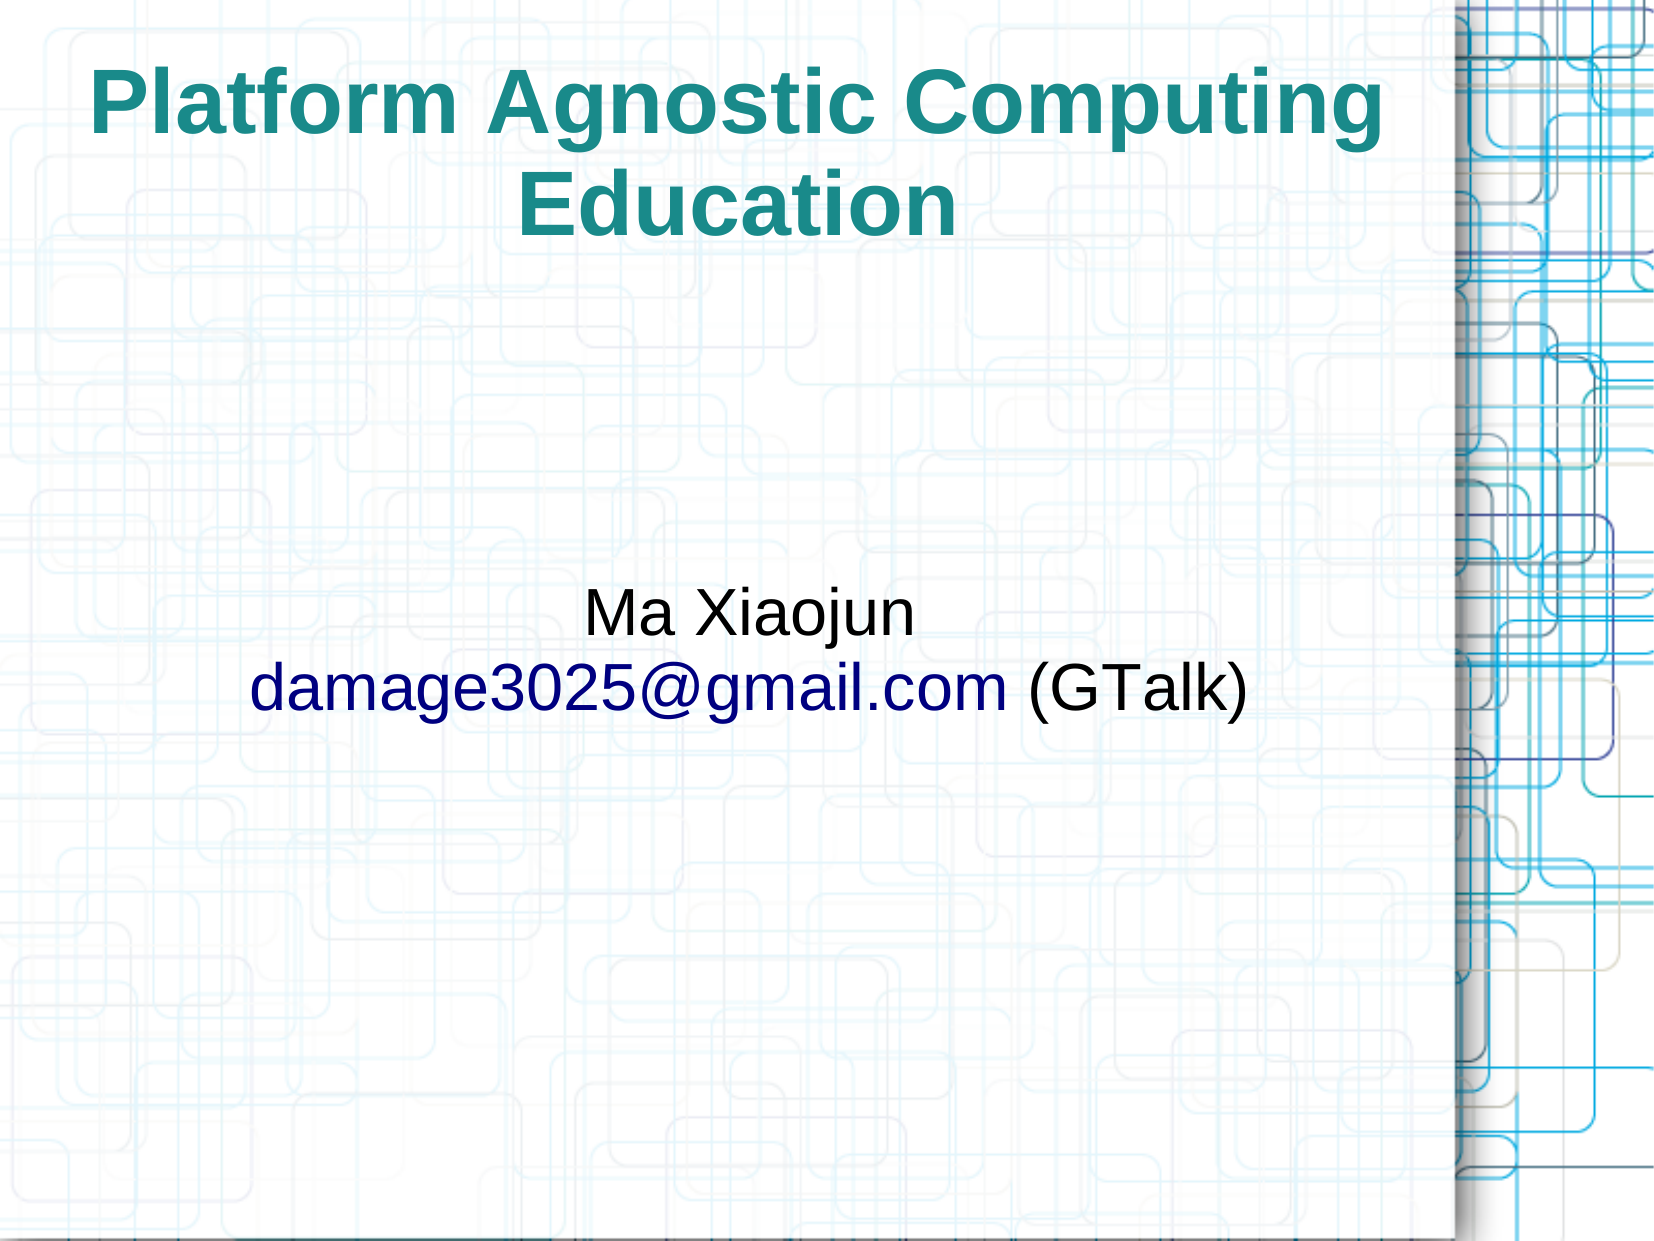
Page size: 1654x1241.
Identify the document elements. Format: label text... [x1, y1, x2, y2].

subtitle Ma Xiaojun damage3025@gmail.com (GTalk) [82, 290, 1418, 1010]
title Platform Agnostic Computing Education [59, 49, 1418, 257]
picture [0, 0, 1654, 1241]
